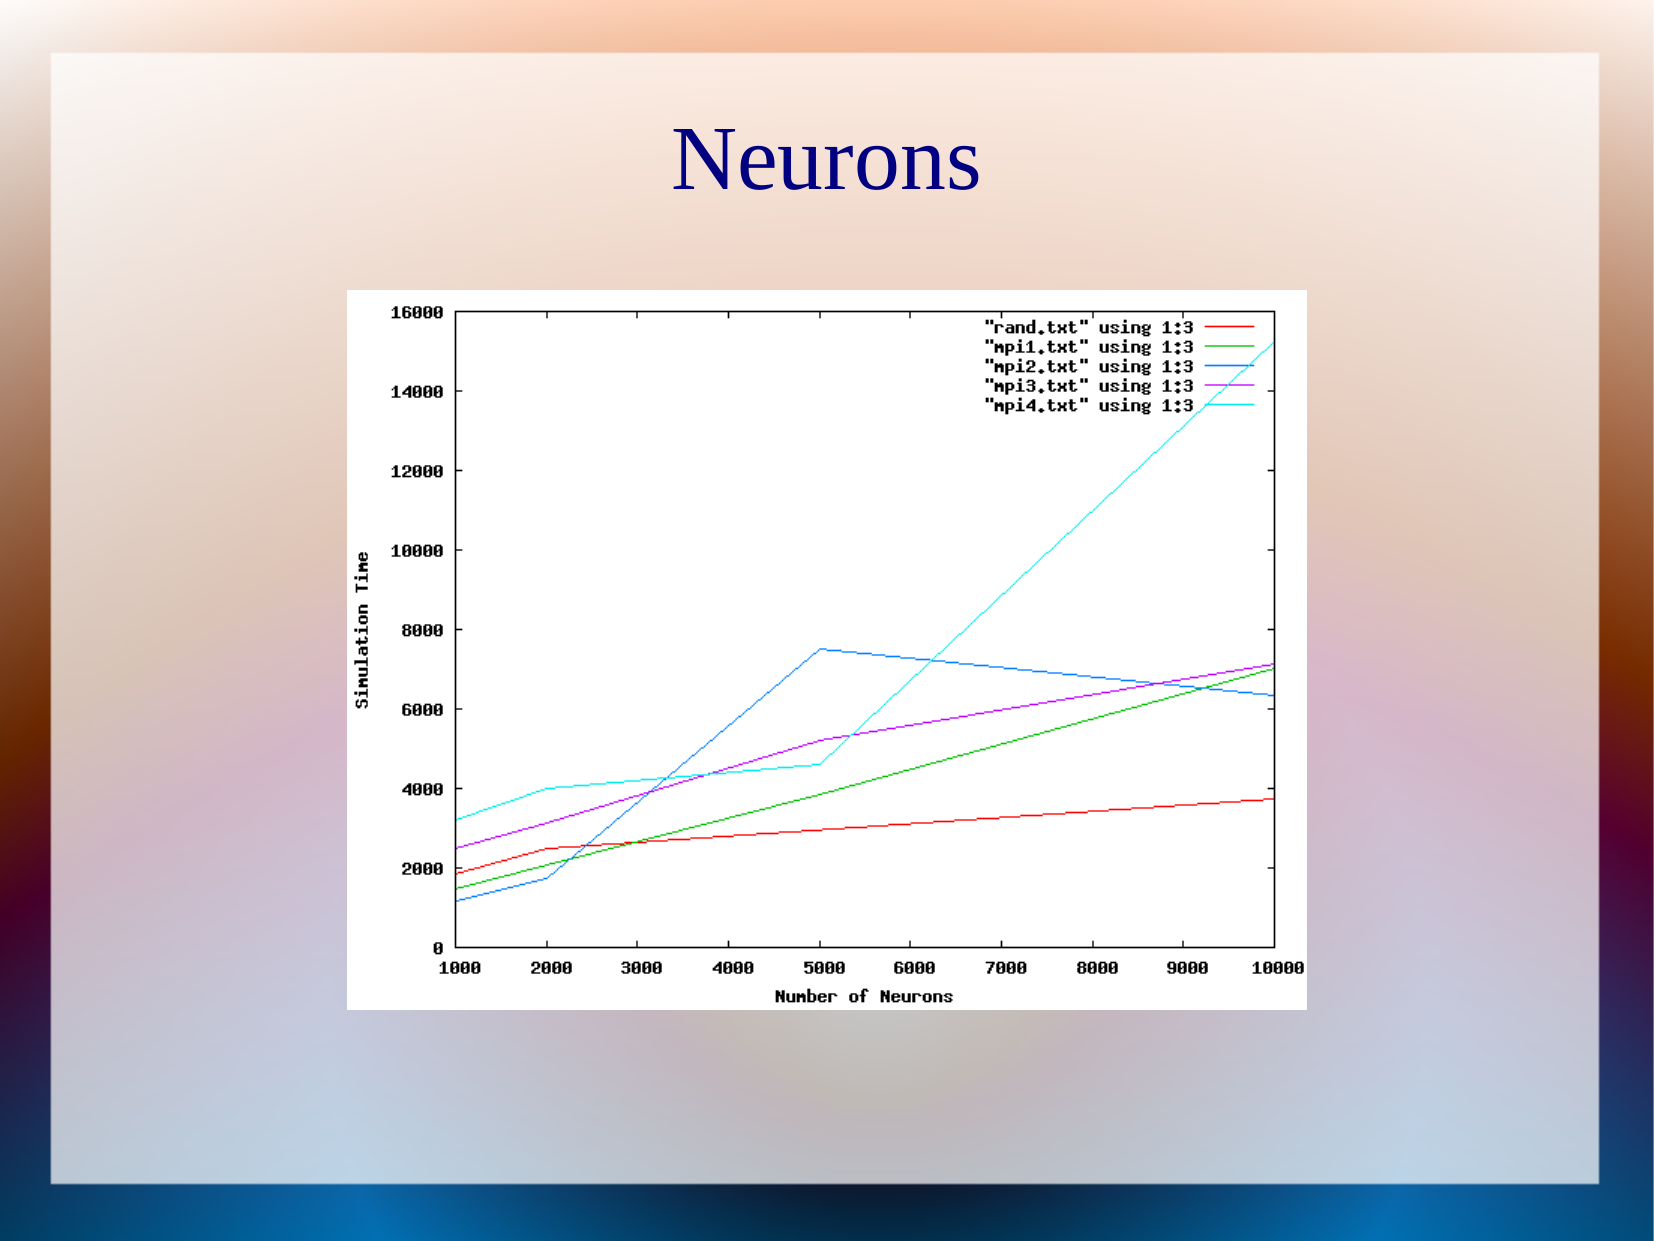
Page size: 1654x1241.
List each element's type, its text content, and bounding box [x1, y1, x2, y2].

title Neurons [82, 55, 1571, 263]
picture [0, 0, 1654, 1241]
